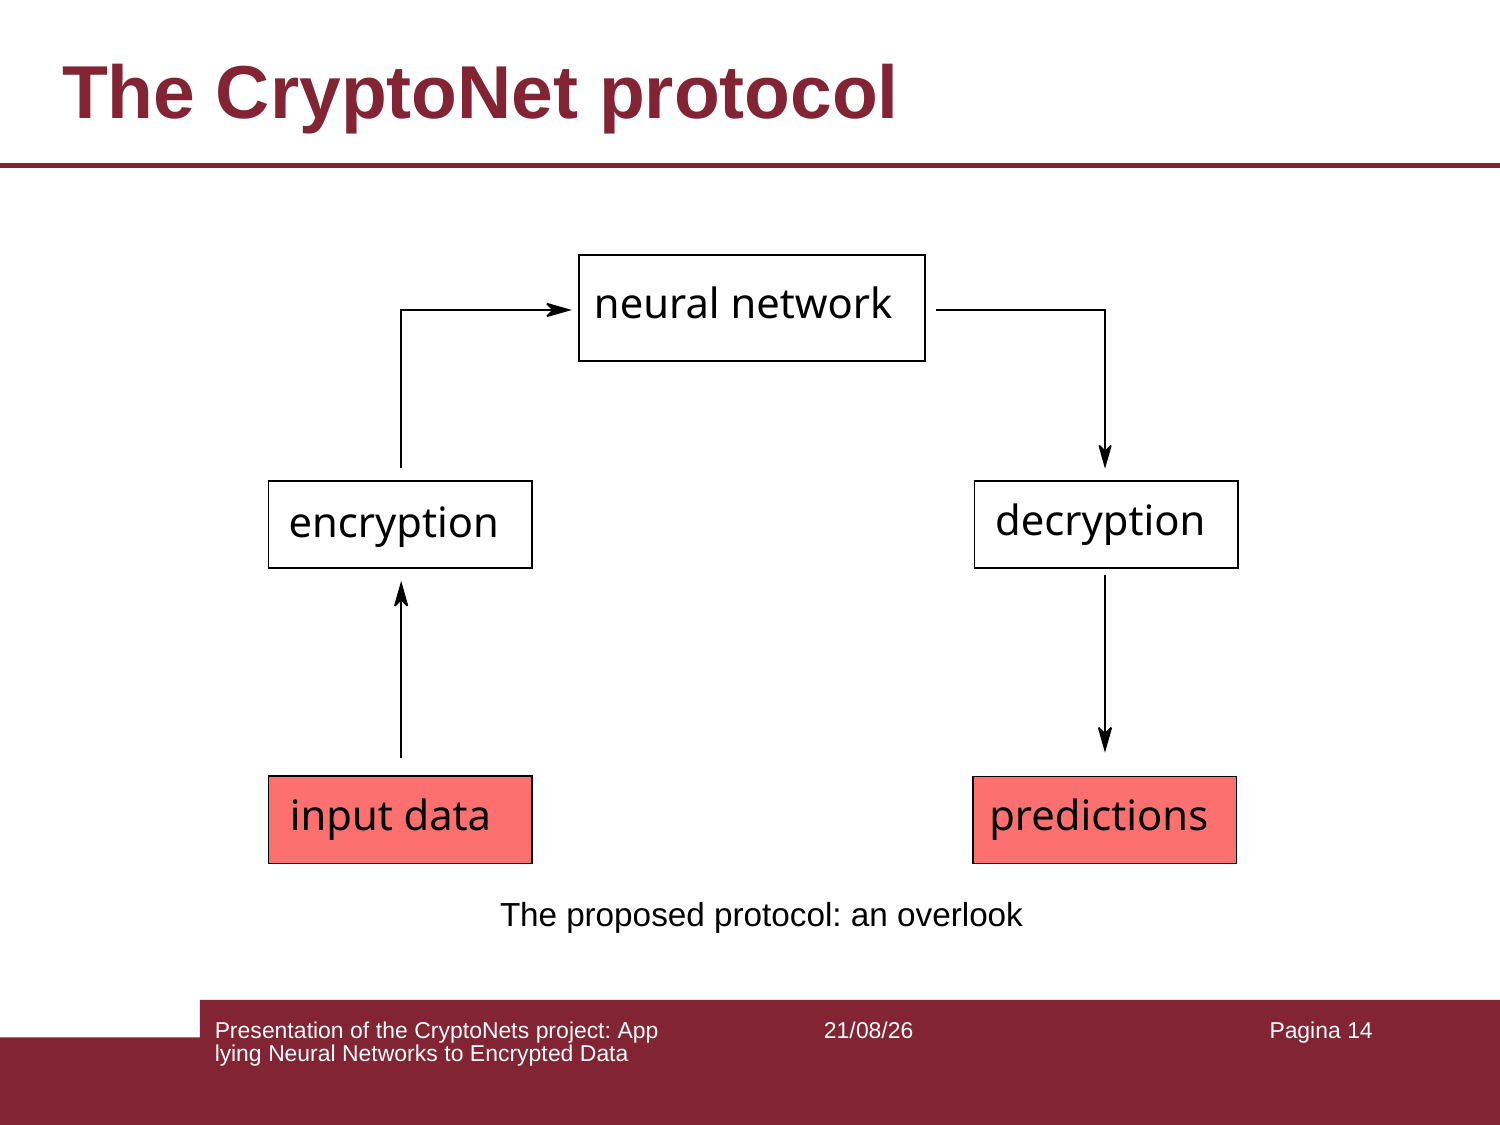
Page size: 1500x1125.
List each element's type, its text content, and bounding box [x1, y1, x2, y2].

picture [214, 228, 1294, 885]
title The CryptoNet protocol [47, 35, 1382, 163]
text_box The proposed protocol: an overlook [59, 885, 1465, 981]
